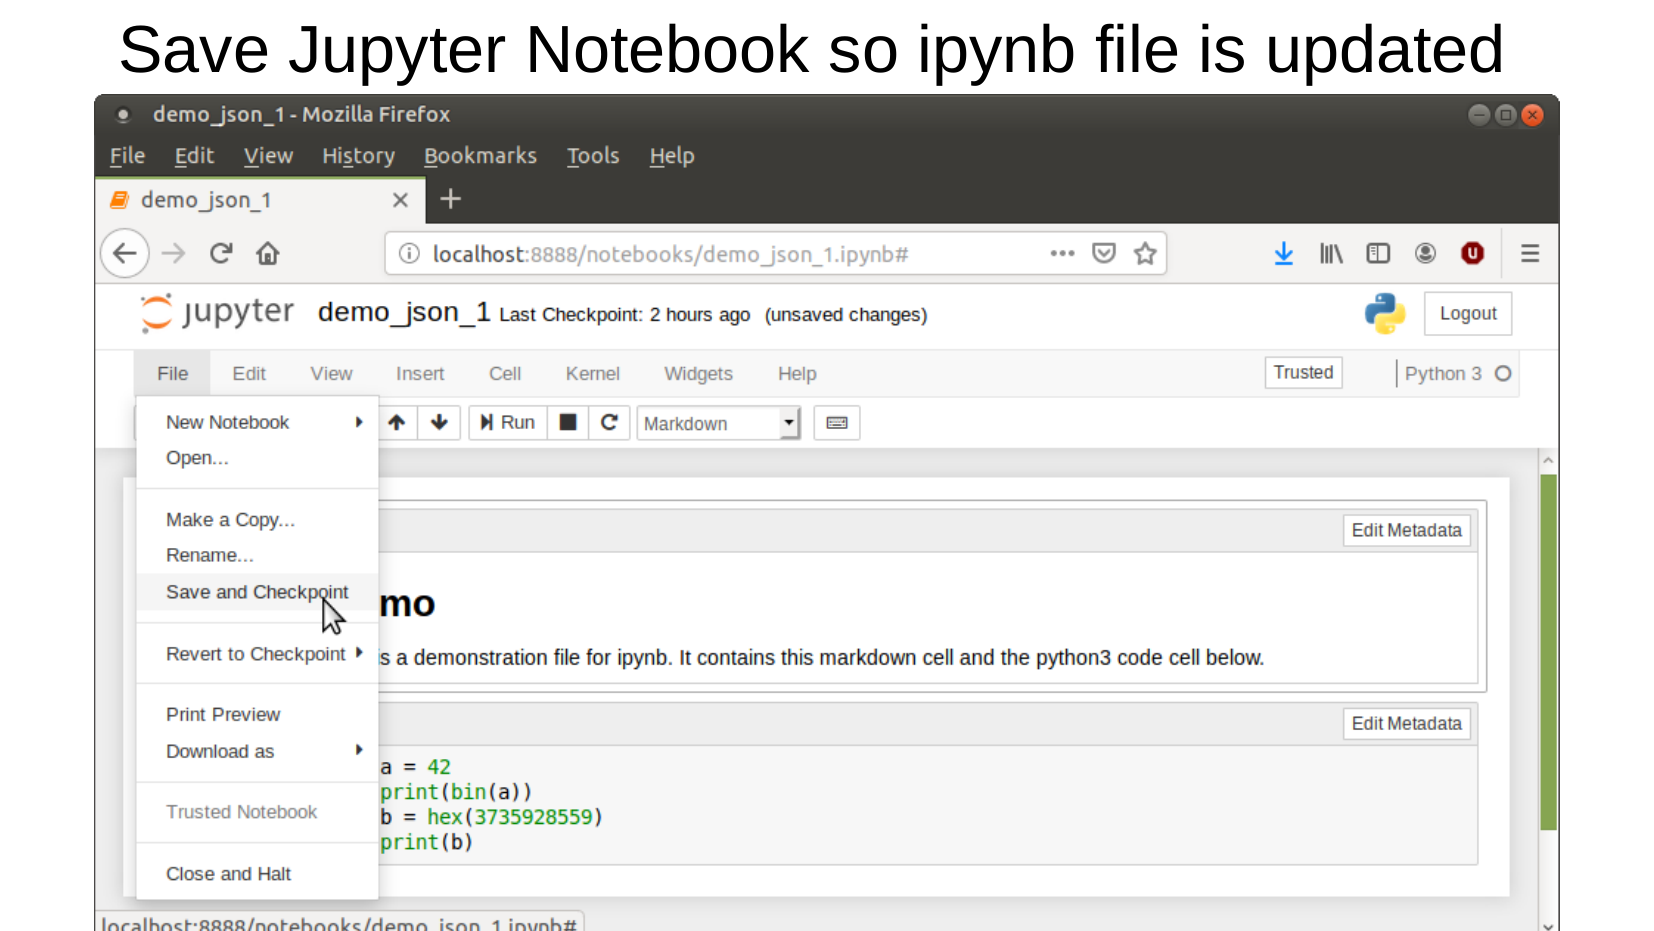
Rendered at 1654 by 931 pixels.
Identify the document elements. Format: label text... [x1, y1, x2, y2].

picture [94, 94, 1560, 931]
text_box Save Jupyter Notebook so ipynb file is updated [82, 5, 1571, 95]
